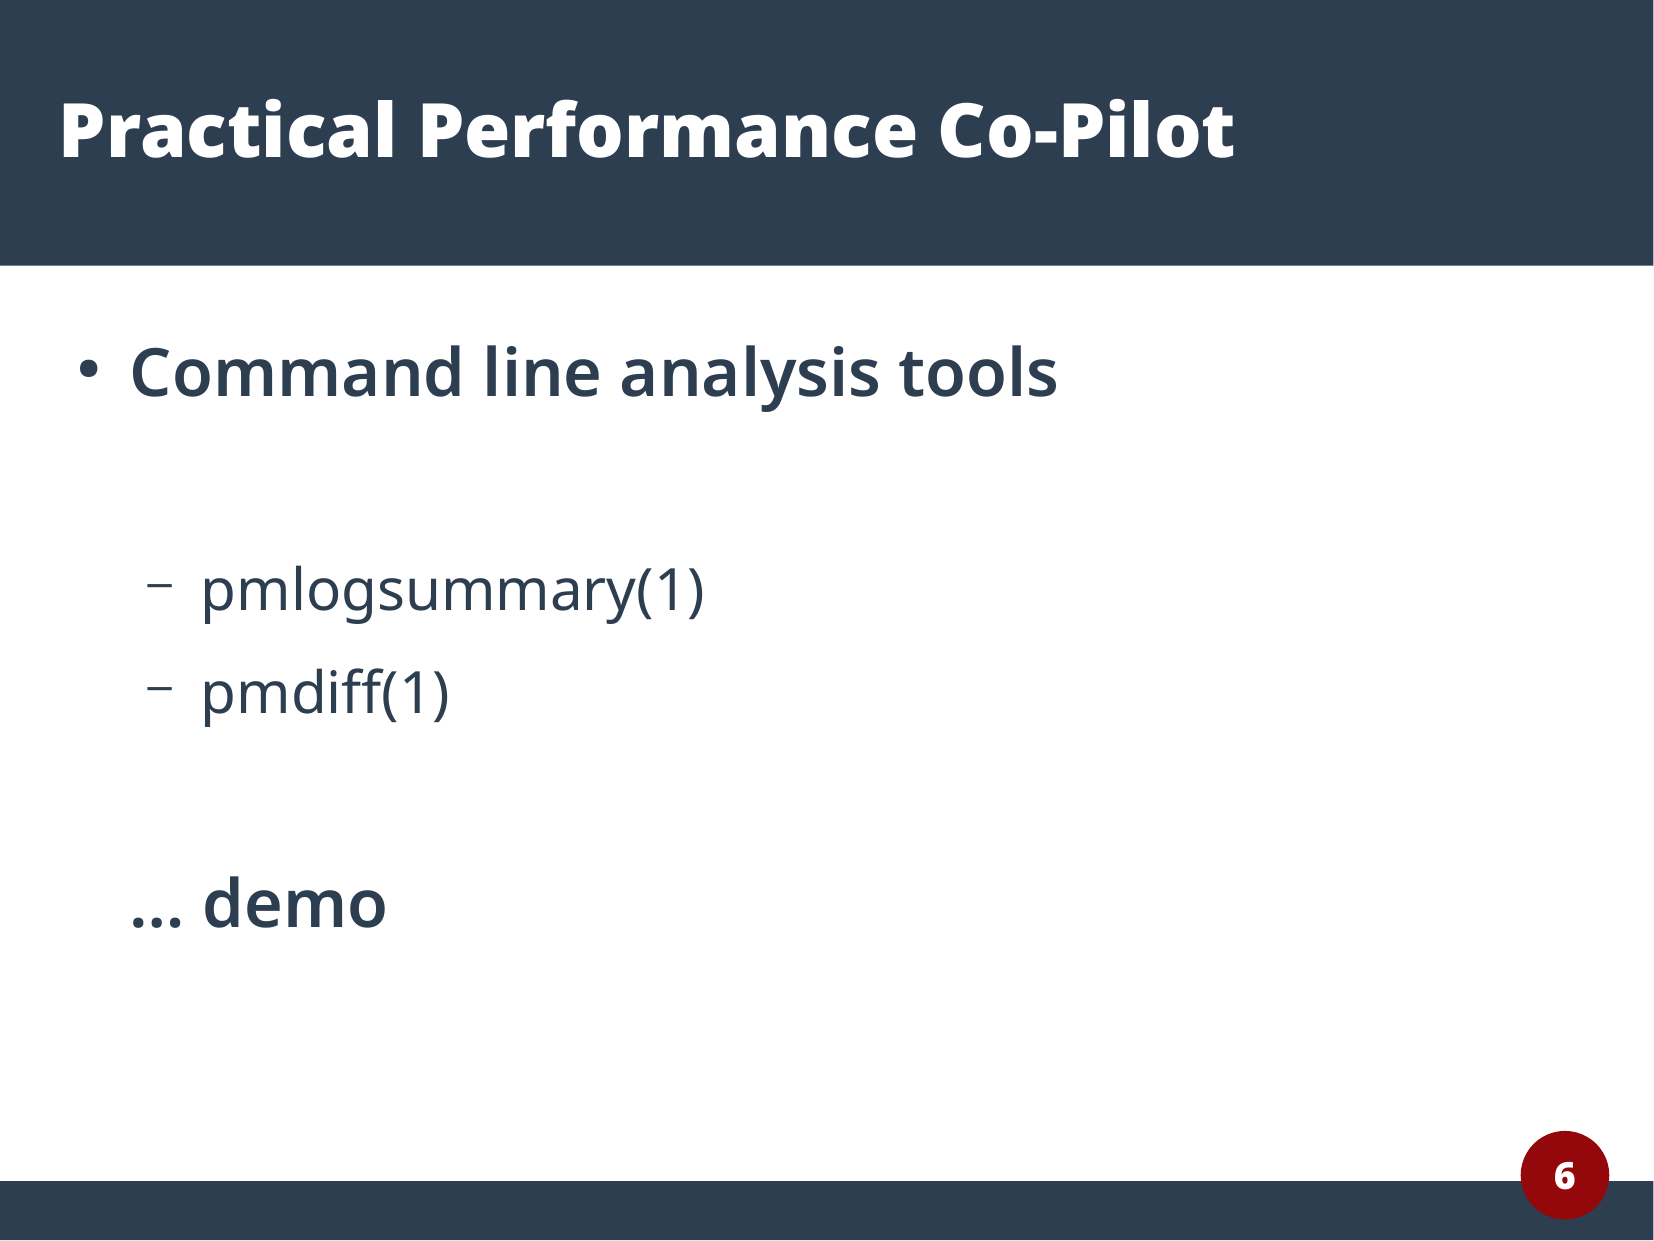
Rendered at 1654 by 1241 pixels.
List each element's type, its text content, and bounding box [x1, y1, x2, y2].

title Practical Performance Co-Pilot [59, 49, 1595, 207]
list Command line analysis tools pmlogsummary(1) pmdiff(1) … demo [59, 324, 1595, 1152]
